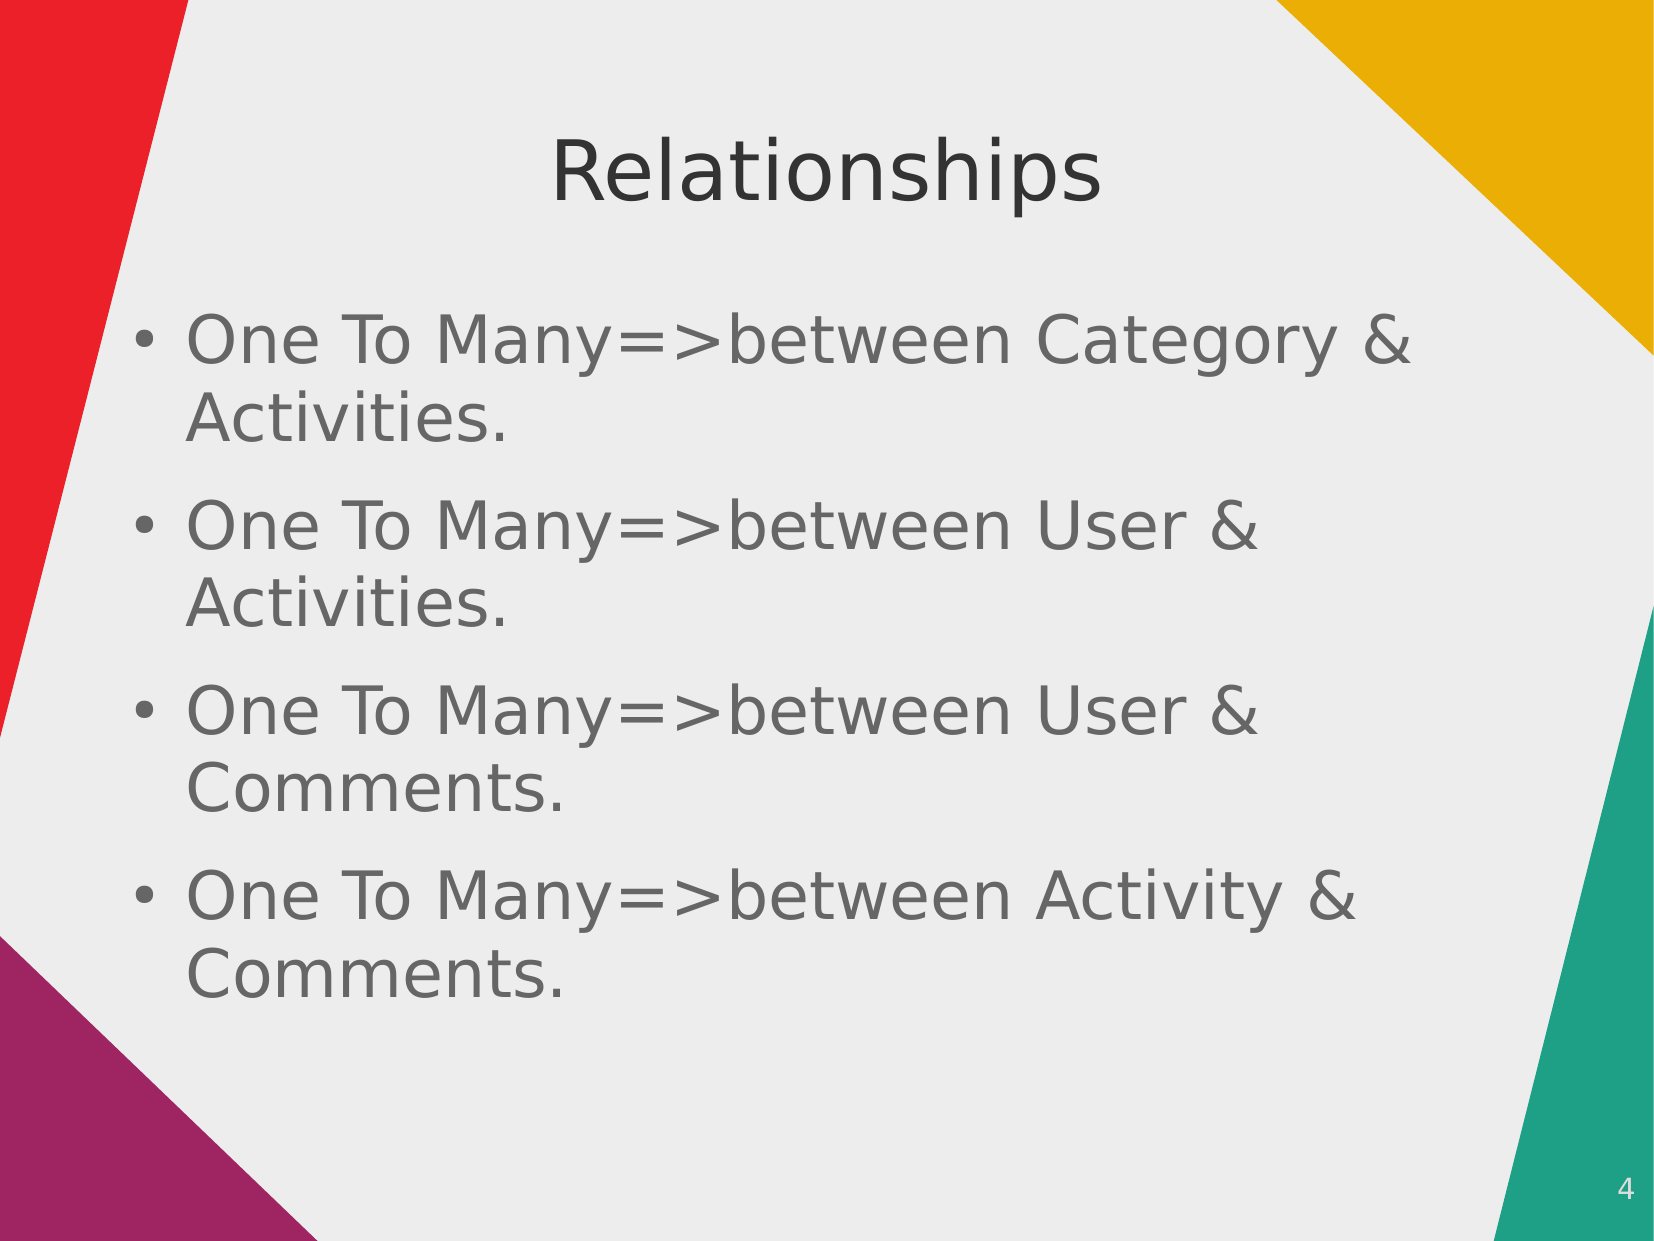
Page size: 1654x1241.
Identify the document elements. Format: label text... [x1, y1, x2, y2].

list One To Many=>between Category & Activities. One To Many=>between User & Activities. One To Many=>between User & Comments. One To Many=>between Activity & Comments. [114, 302, 1539, 1033]
title Relationships [114, 73, 1539, 271]
